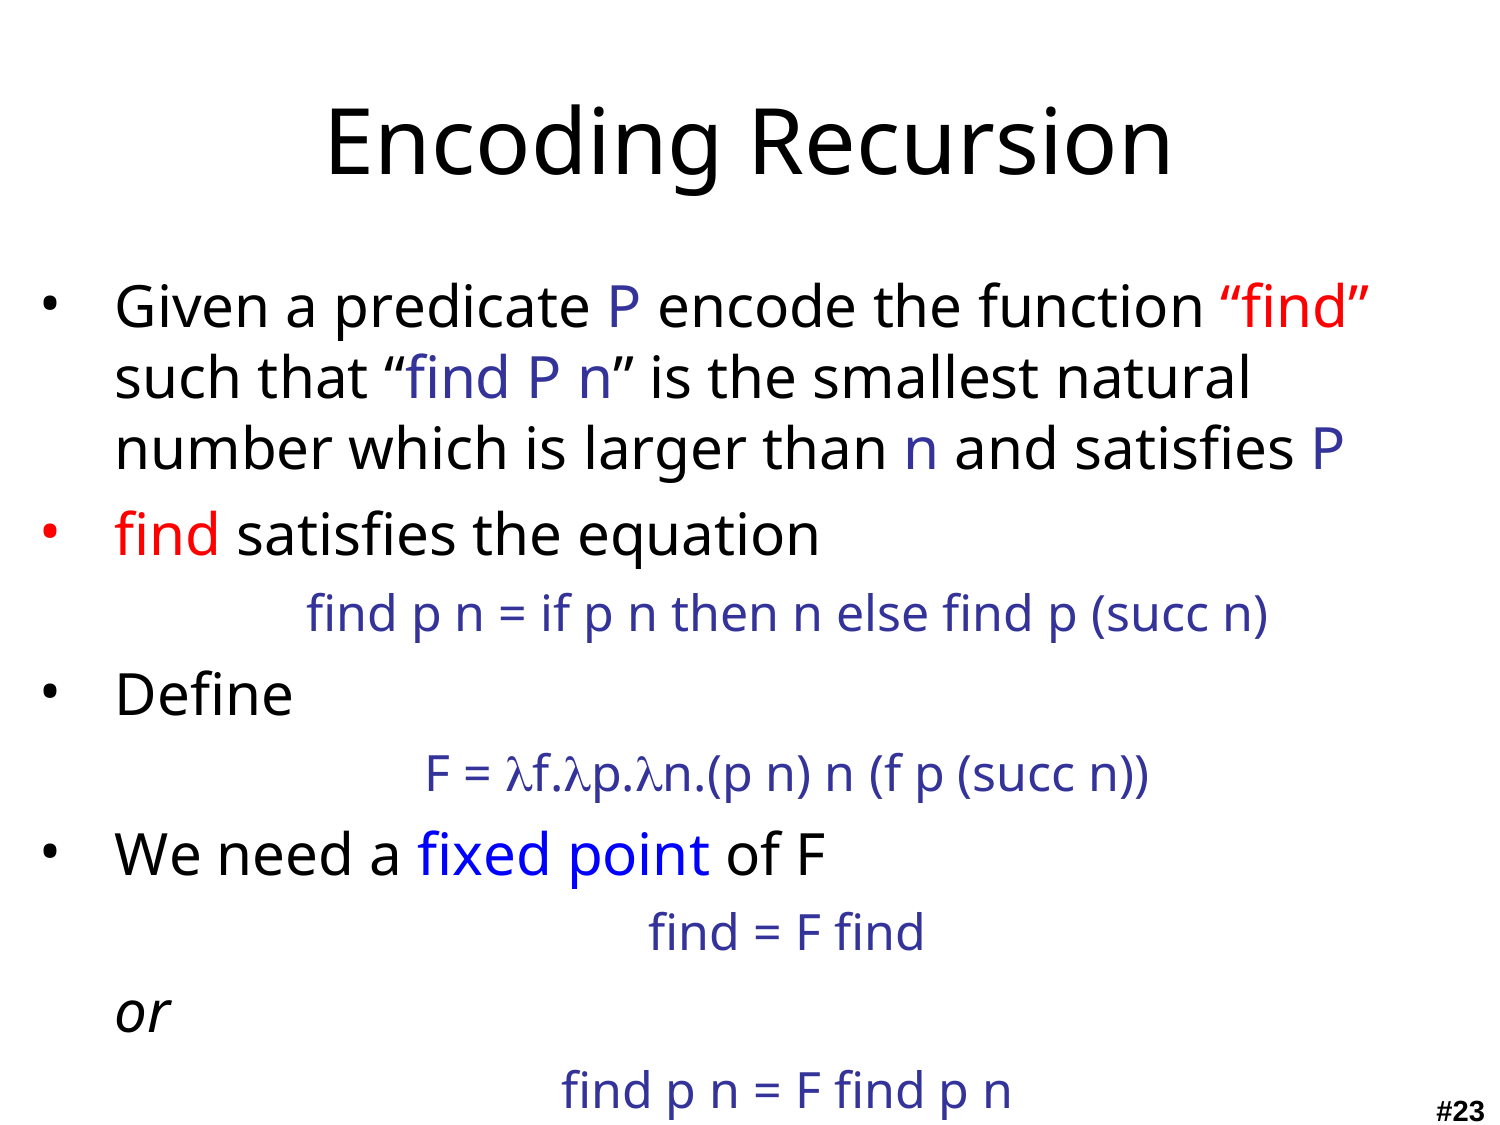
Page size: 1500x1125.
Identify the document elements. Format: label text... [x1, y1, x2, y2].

list Given a predicate P encode the function “find” such that “find P n” is the smallest natural number which is larger than n and satisfies P find satisfies the equation find p n = if p n then n else find p (succ n) Define F = f.p.n.(p n) n (f p (succ n)) We need a fixed point of F find = F find or find p n = F find p n [24, 262, 1476, 1101]
title Encoding Recursion [24, 45, 1476, 233]
